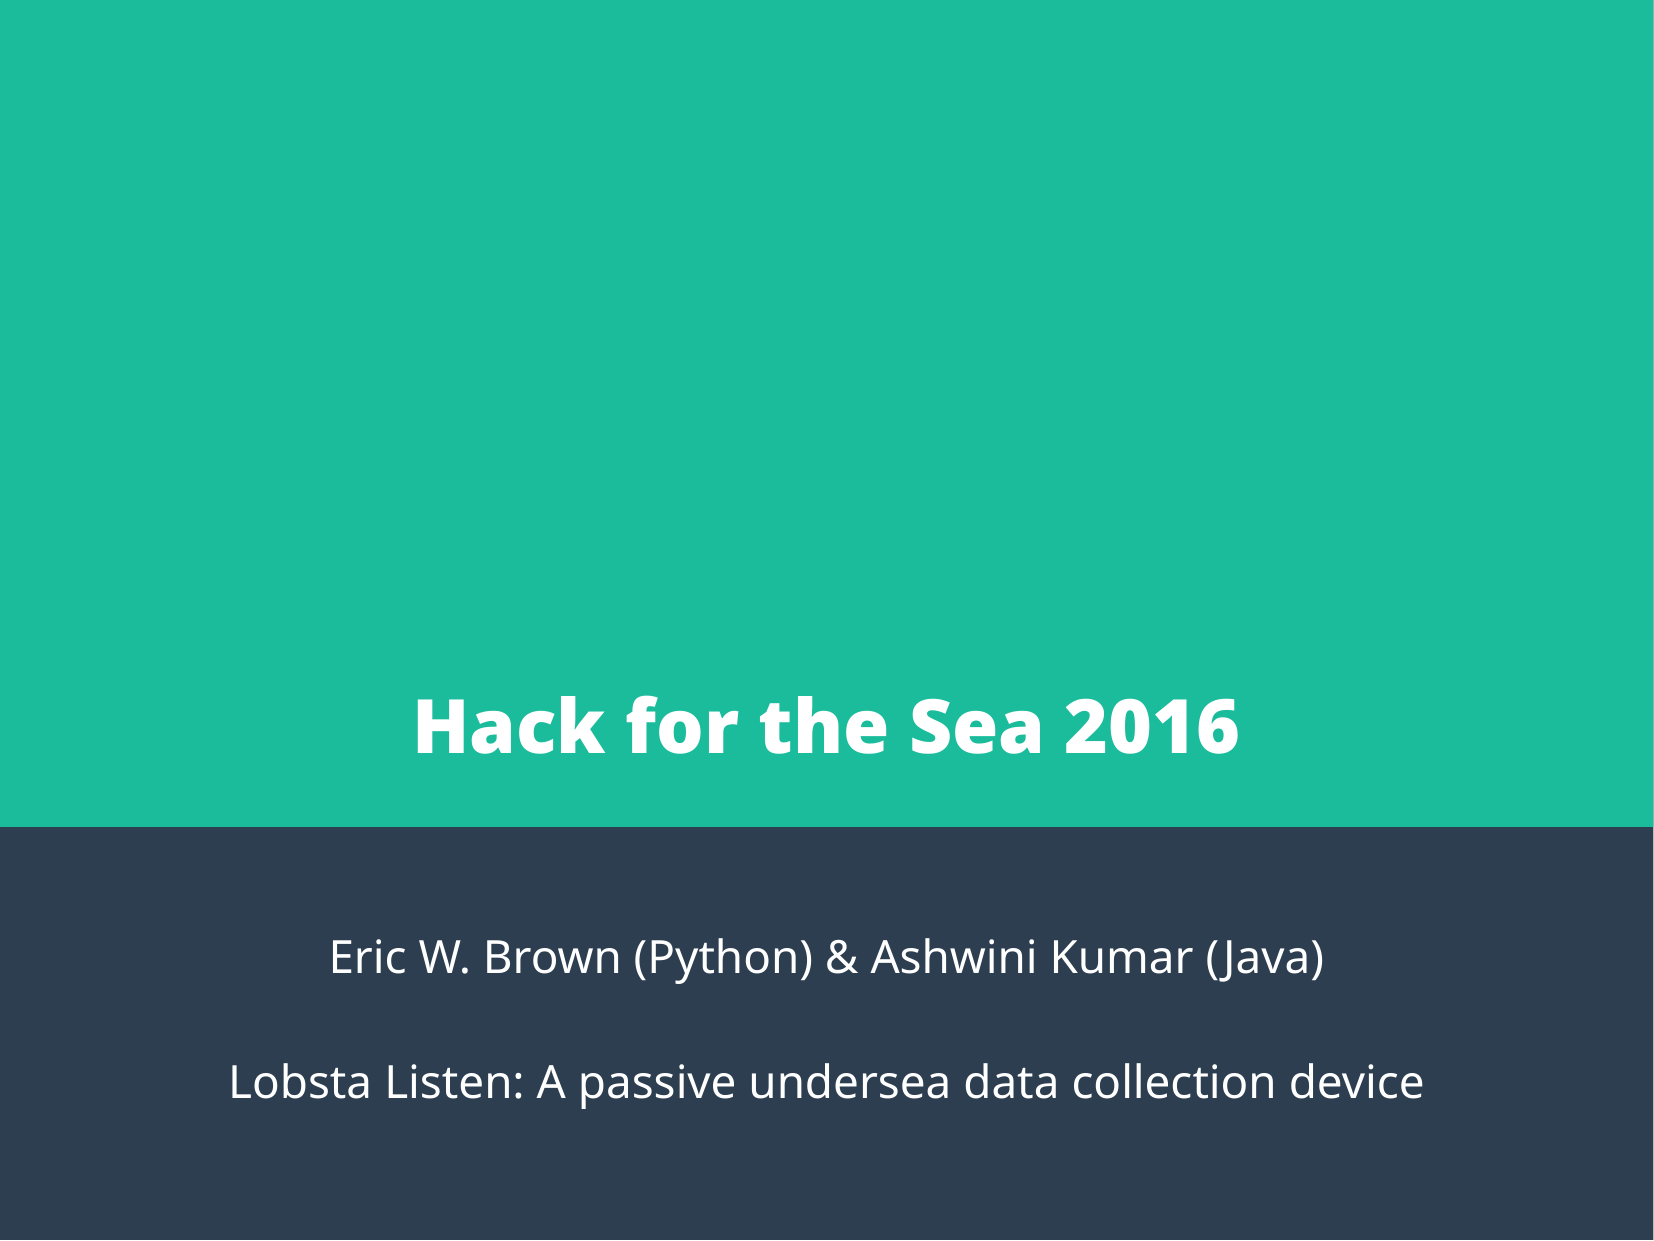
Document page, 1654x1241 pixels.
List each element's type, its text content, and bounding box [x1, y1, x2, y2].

title Hack for the Sea 2016 [59, 620, 1595, 778]
subtitle Eric W. Brown (Python) & Ashwini Kumar (Java) Lobsta Listen: A passive undersea data collection device [59, 856, 1595, 1182]
